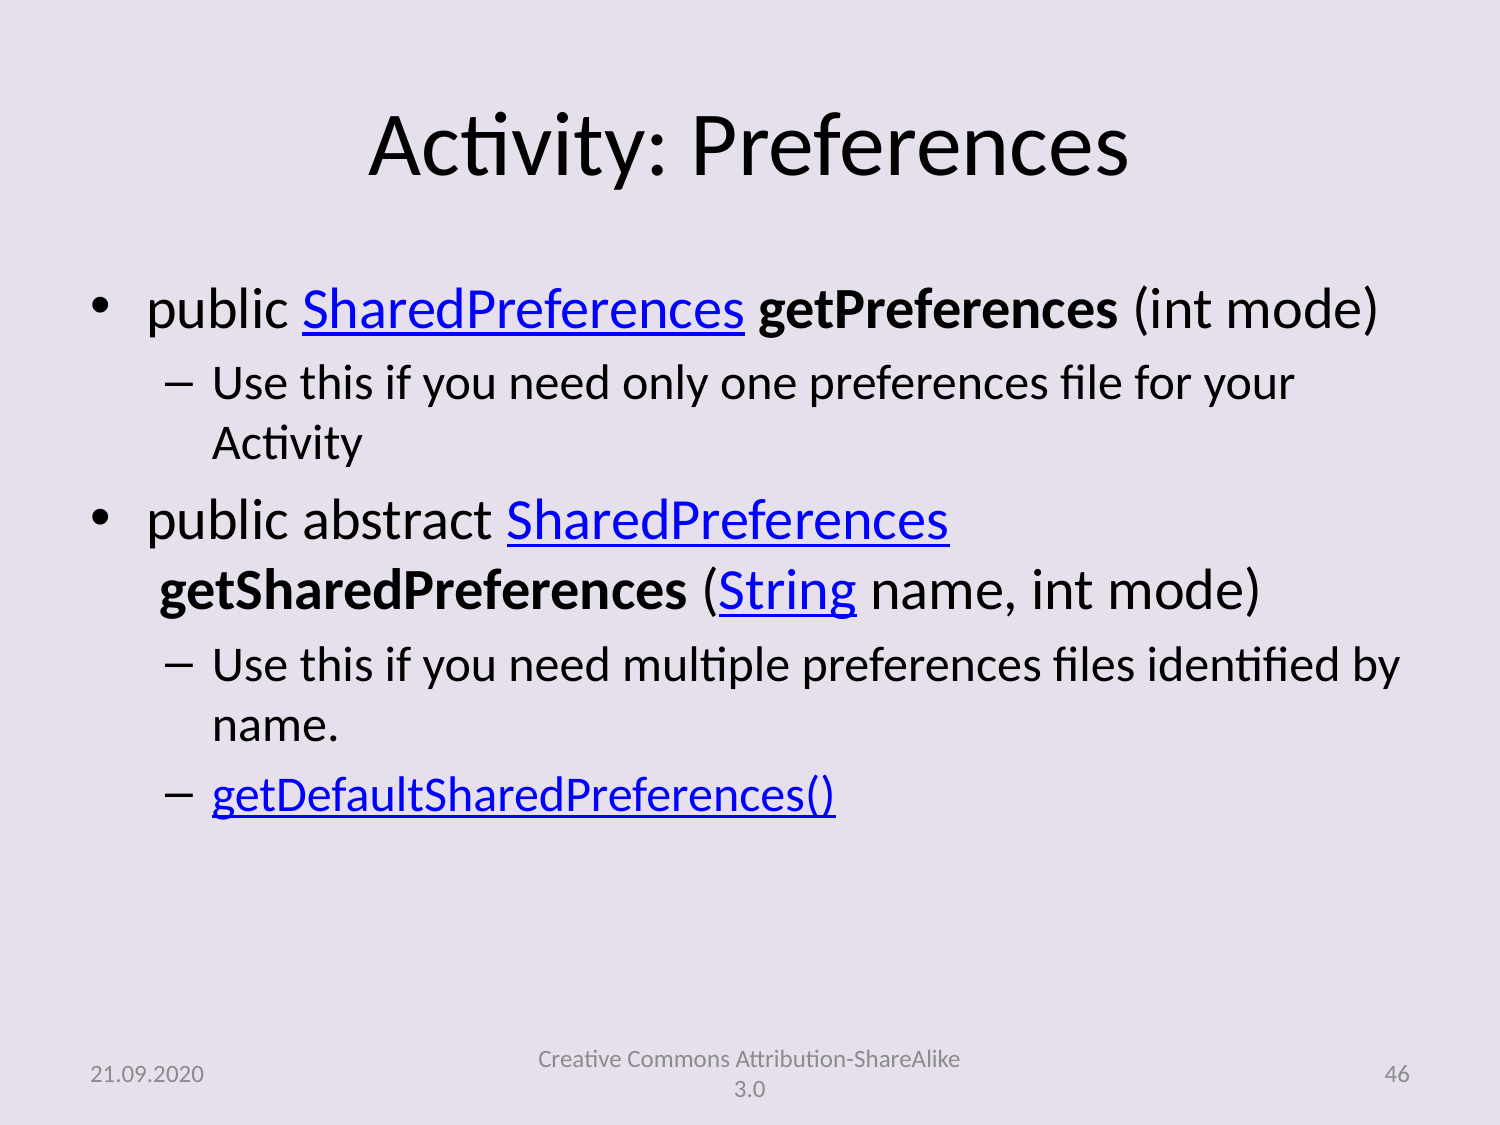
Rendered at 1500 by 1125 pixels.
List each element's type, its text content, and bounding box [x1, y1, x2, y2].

title Activity: Preferences [75, 45, 1425, 233]
list public SharedPreferences getPreferences (int mode) Use this if you need only one preferences file for your Activity public abstract SharedPreferences getSharedPreferences (String name, int mode) Use this if you need multiple preferences files identified by name. getDefaultSharedPreferences() [75, 262, 1425, 1005]
